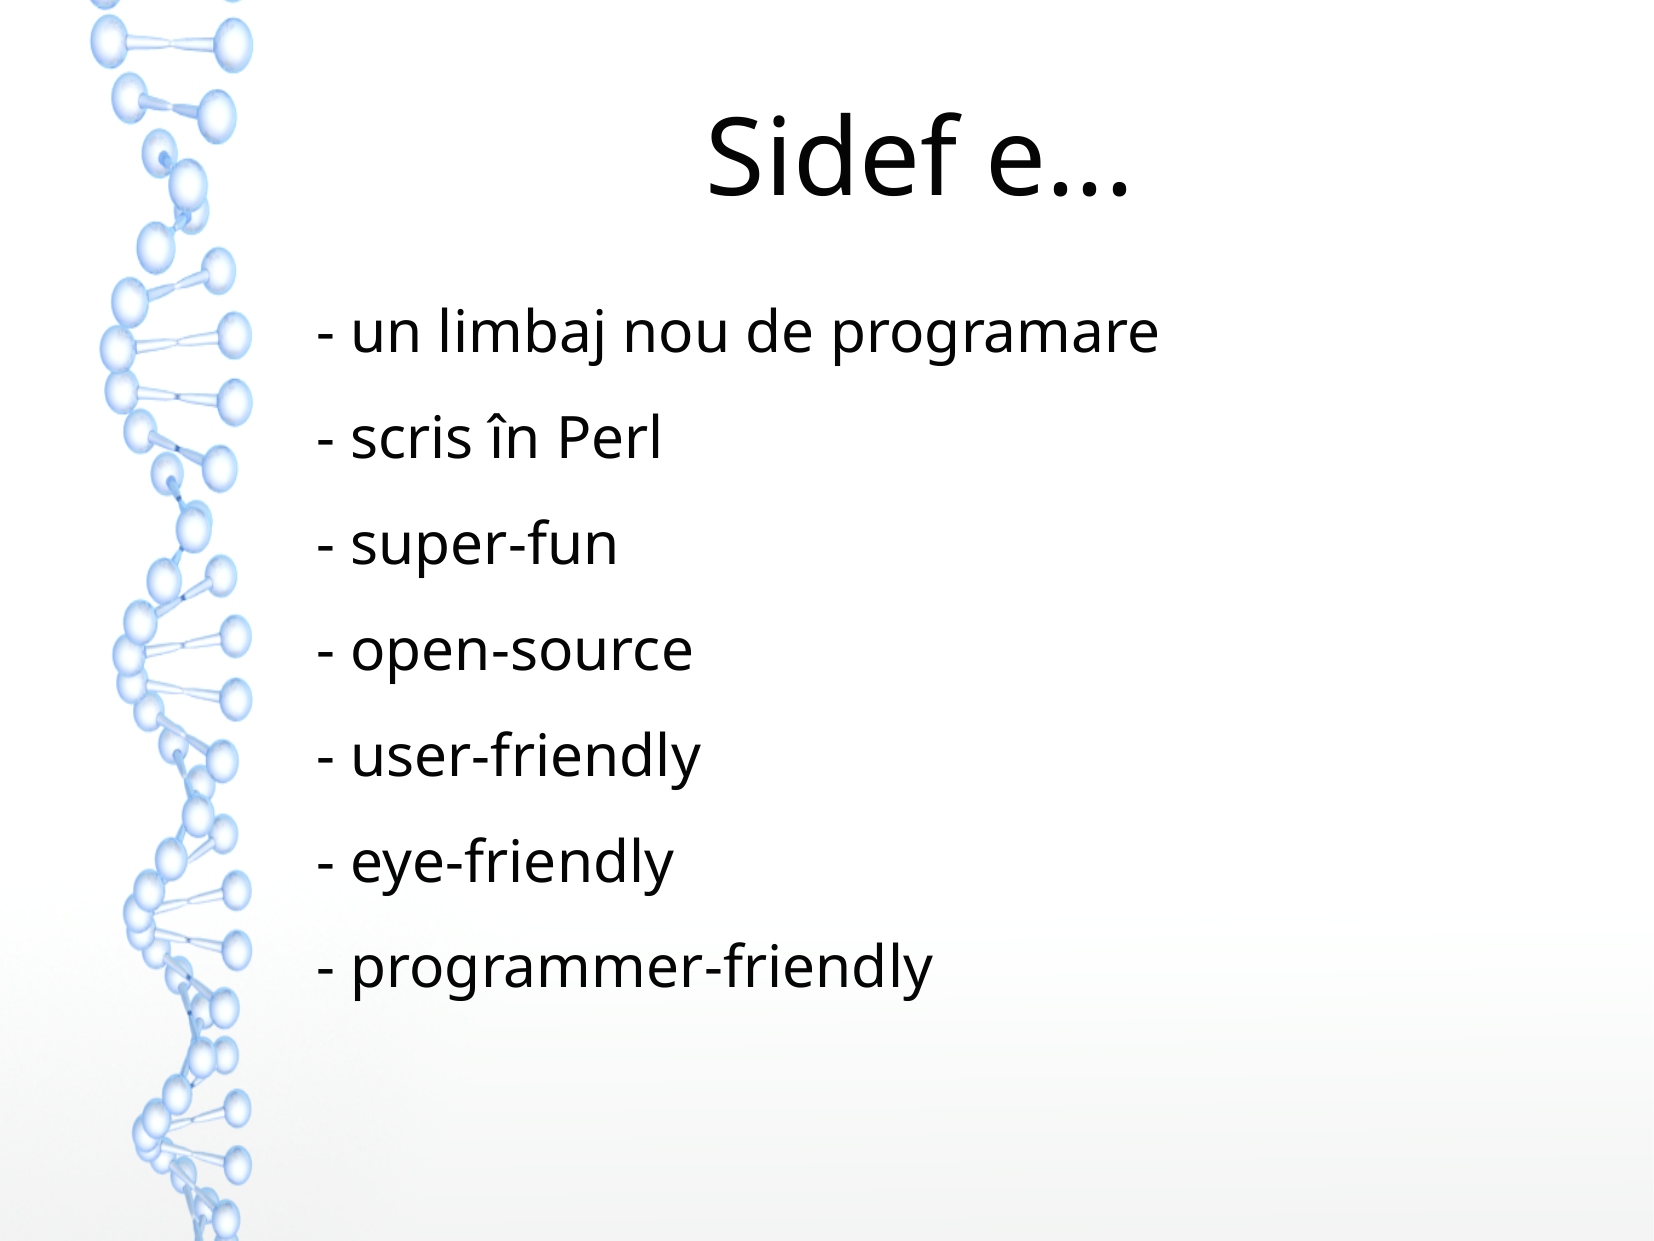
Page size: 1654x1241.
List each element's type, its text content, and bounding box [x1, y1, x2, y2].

title Sidef e... [269, 49, 1571, 257]
list - un limbaj nou de programare - scris în Perl - super-fun - open-source - user-friendly - eye-friendly - programmer-friendly [269, 290, 1538, 1010]
picture [0, 0, 1654, 1241]
